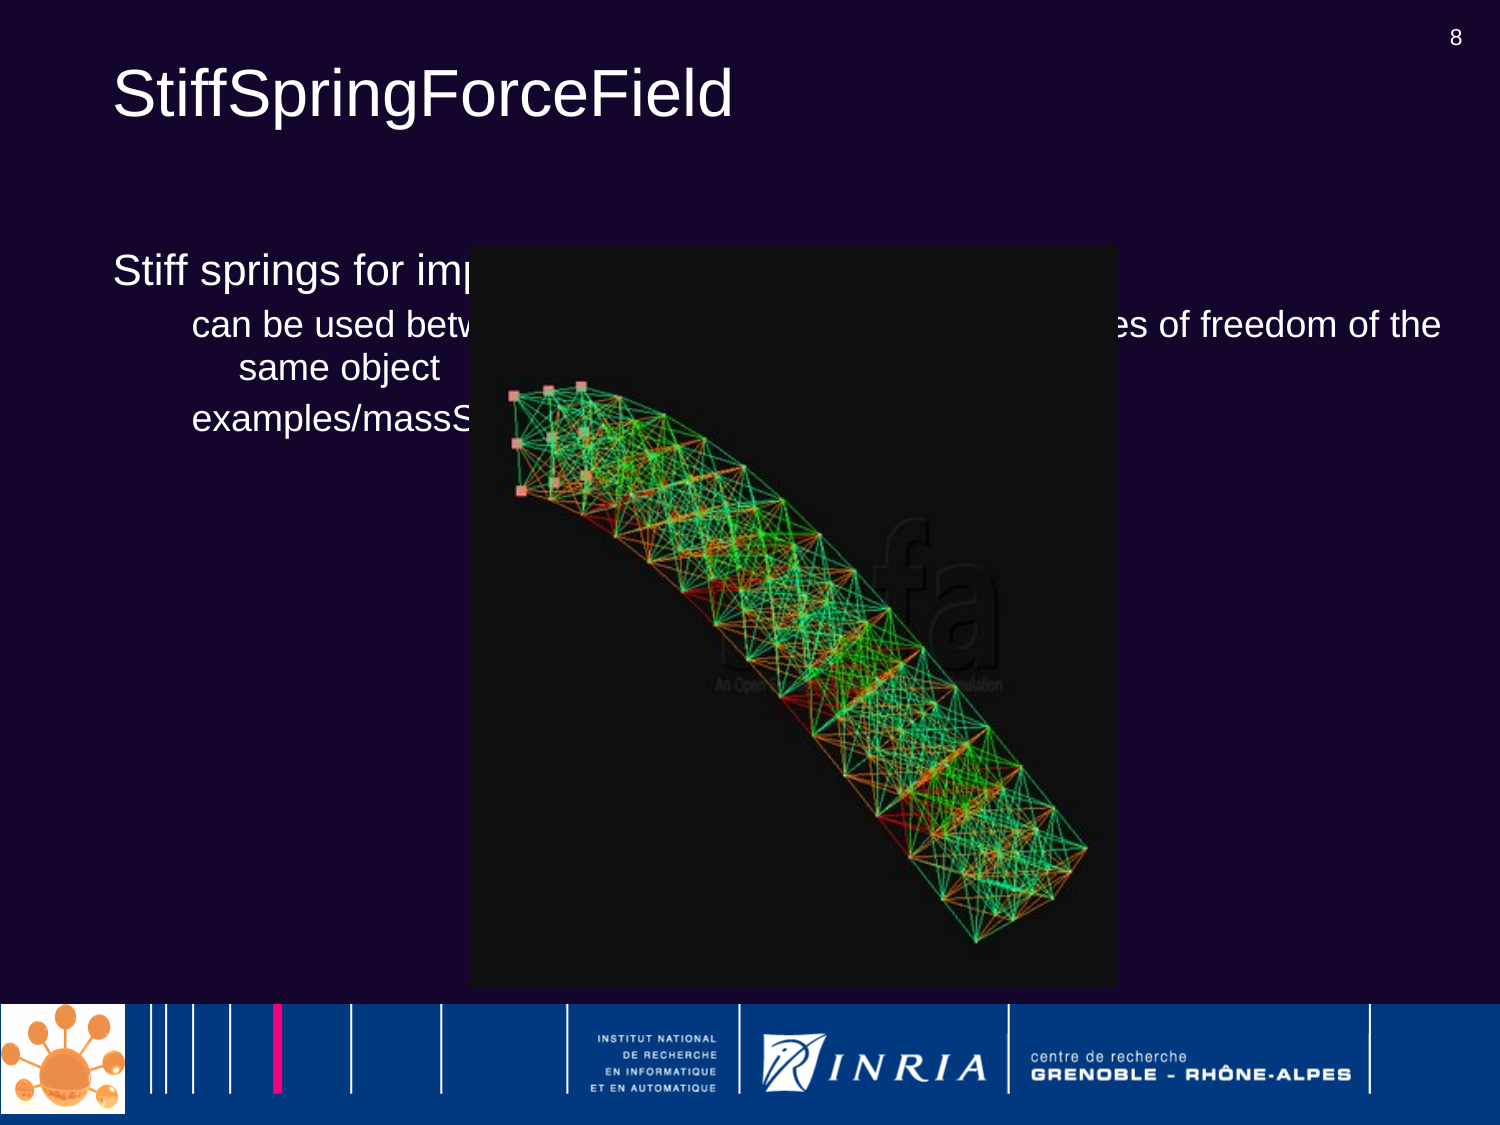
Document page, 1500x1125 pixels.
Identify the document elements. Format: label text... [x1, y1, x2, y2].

picture [469, 245, 1467, 988]
picture [0, 1004, 1500, 1125]
list Stiff springs for implicit integration can be used between two objects or between the degrees of freedom of the same object examples/massSpring.scn [112, 245, 469, 973]
title StiffSpringForceField [112, 7, 1474, 181]
